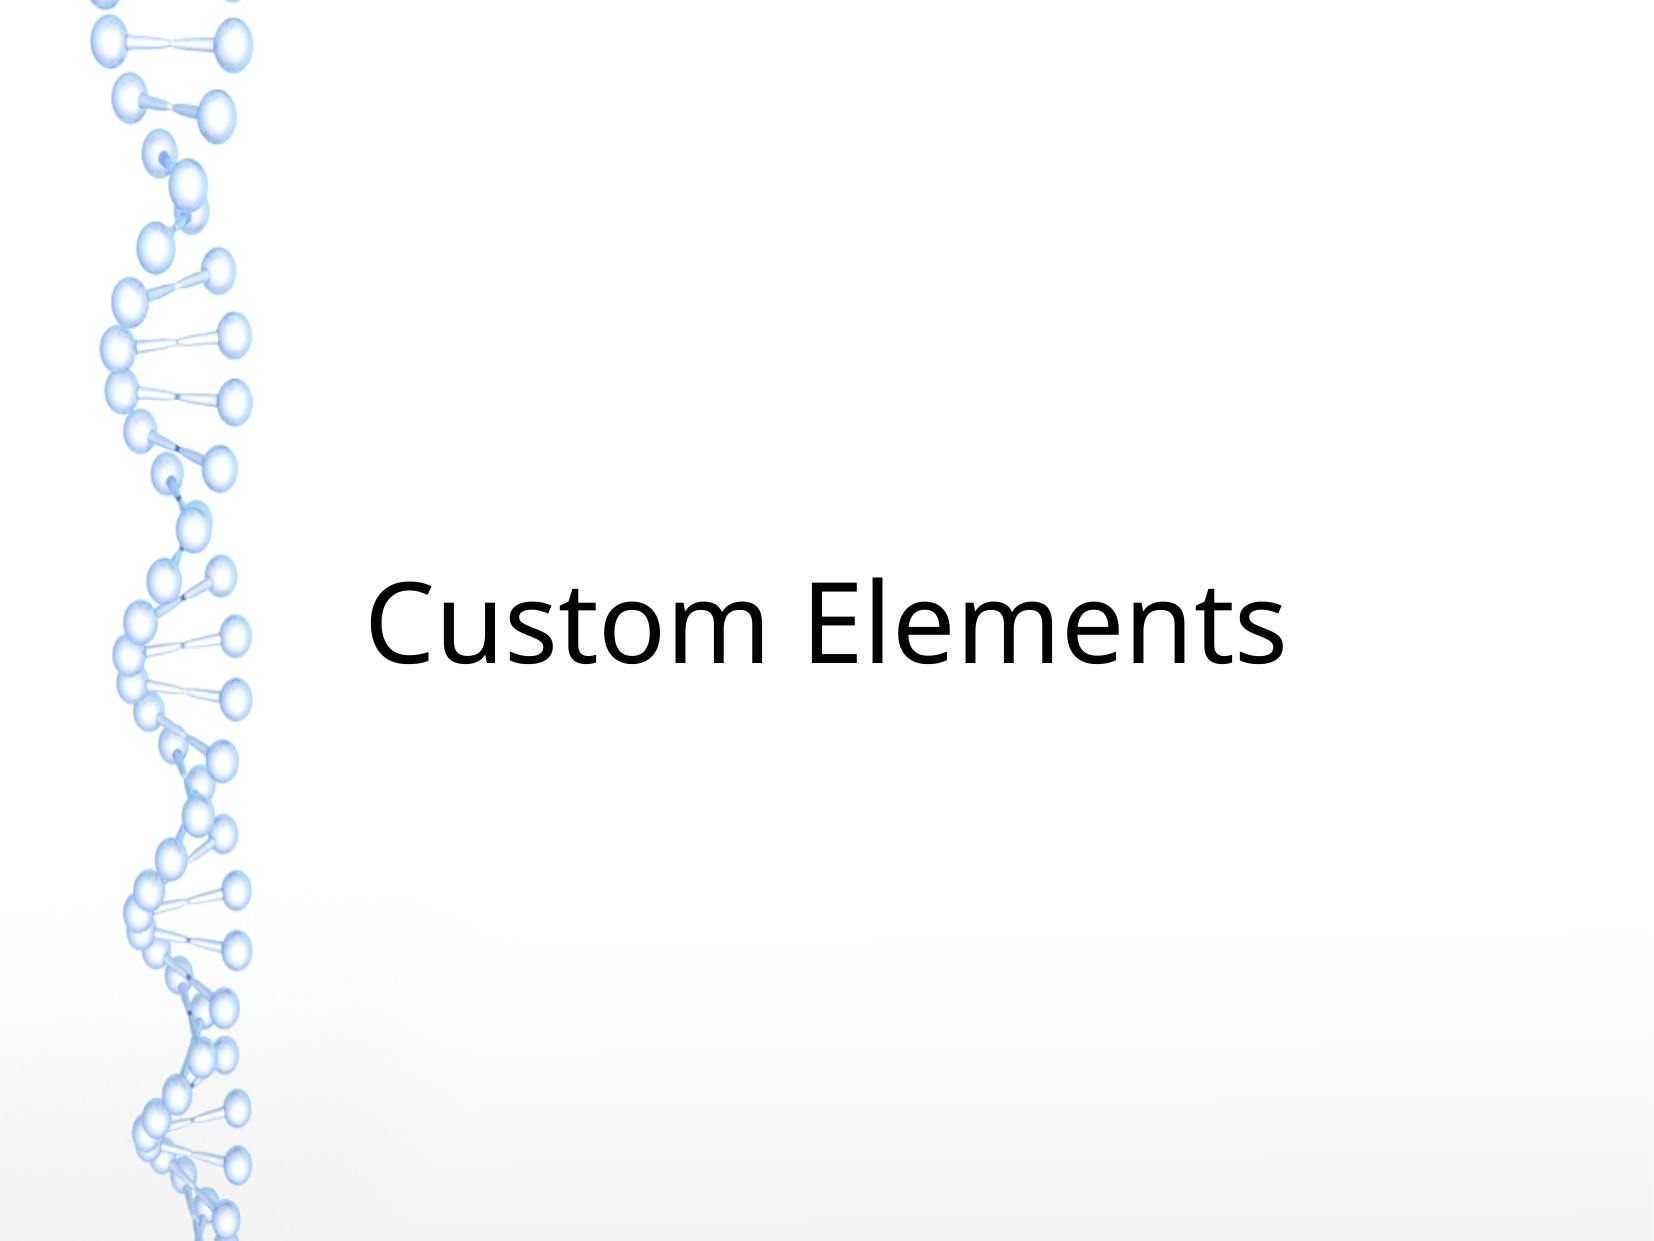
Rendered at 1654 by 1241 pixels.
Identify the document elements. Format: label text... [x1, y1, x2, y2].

picture [0, 0, 1654, 1241]
subtitle Custom Elements [162, 134, 1492, 1106]
